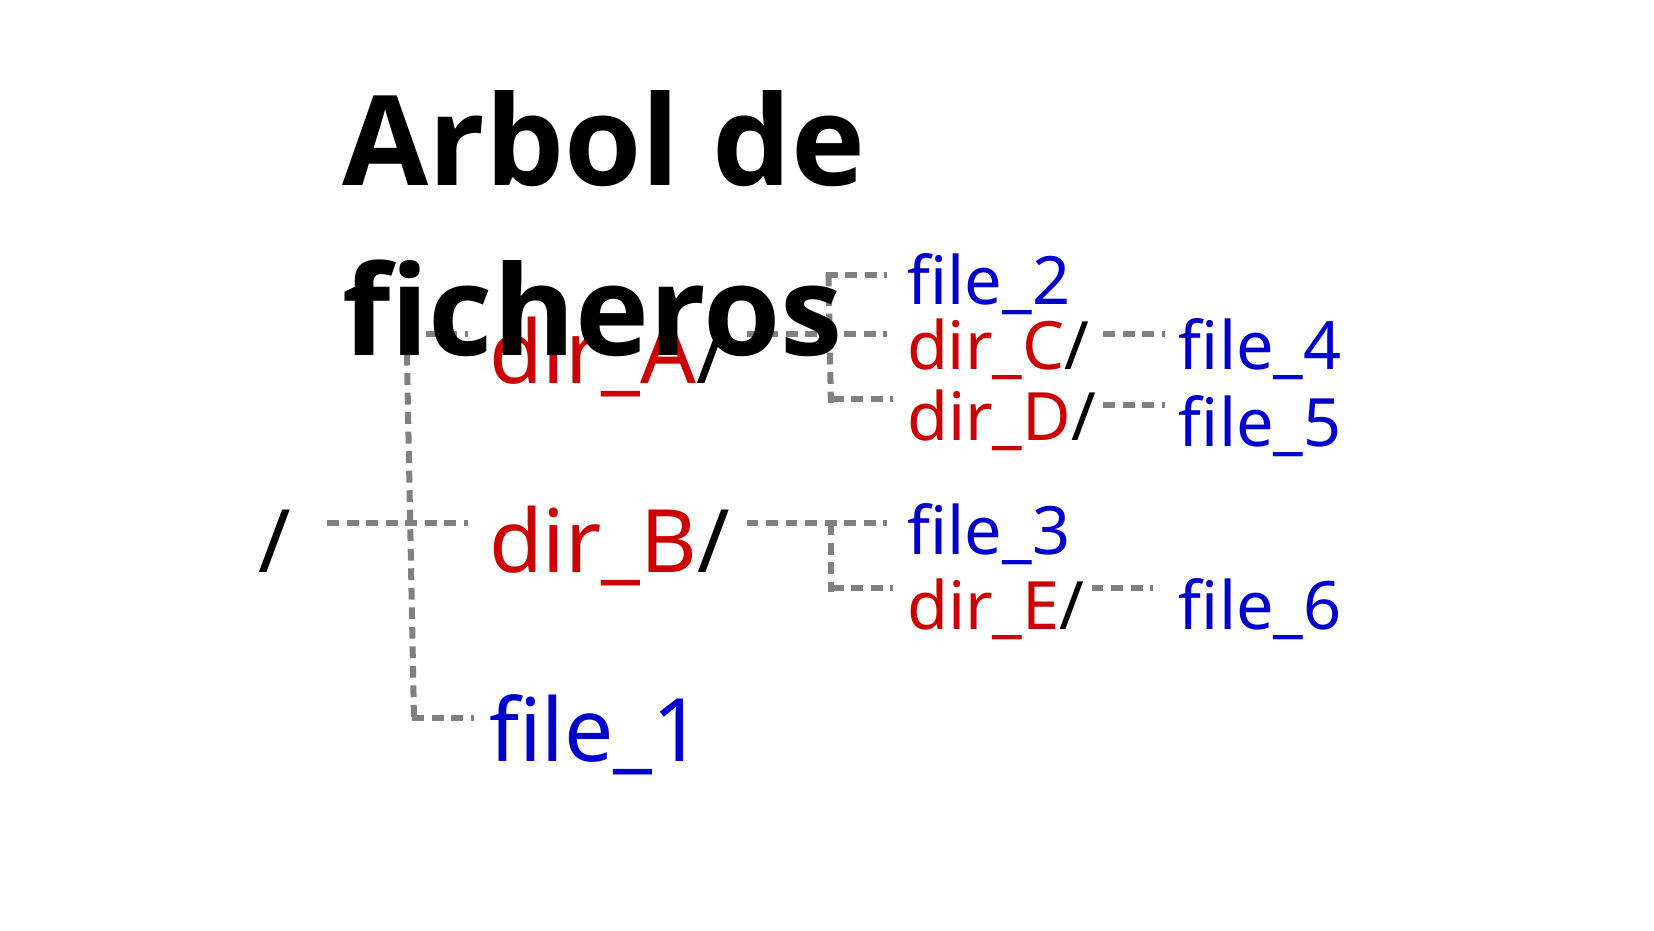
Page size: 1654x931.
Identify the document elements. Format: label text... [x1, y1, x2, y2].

text_box dir_B/ [474, 472, 757, 575]
text_box dir_A/ [728, 301, 756, 341]
text_box dir_A/ [474, 283, 757, 386]
text_box dir_D/ [892, 361, 1138, 444]
text_box file_2 [892, 225, 1138, 308]
text_box file_6 [1164, 550, 1410, 633]
text_box file_4 [1164, 290, 1410, 373]
text_box / [244, 471, 306, 575]
text_box file_3 [892, 475, 1138, 558]
text_box dir_E/ [892, 558, 1138, 633]
text_box Arbol de ficheros [327, 43, 1327, 199]
text_box dir_C/ [892, 308, 1138, 361]
text_box file_1 [474, 661, 757, 764]
text_box file_5 [1164, 373, 1410, 450]
